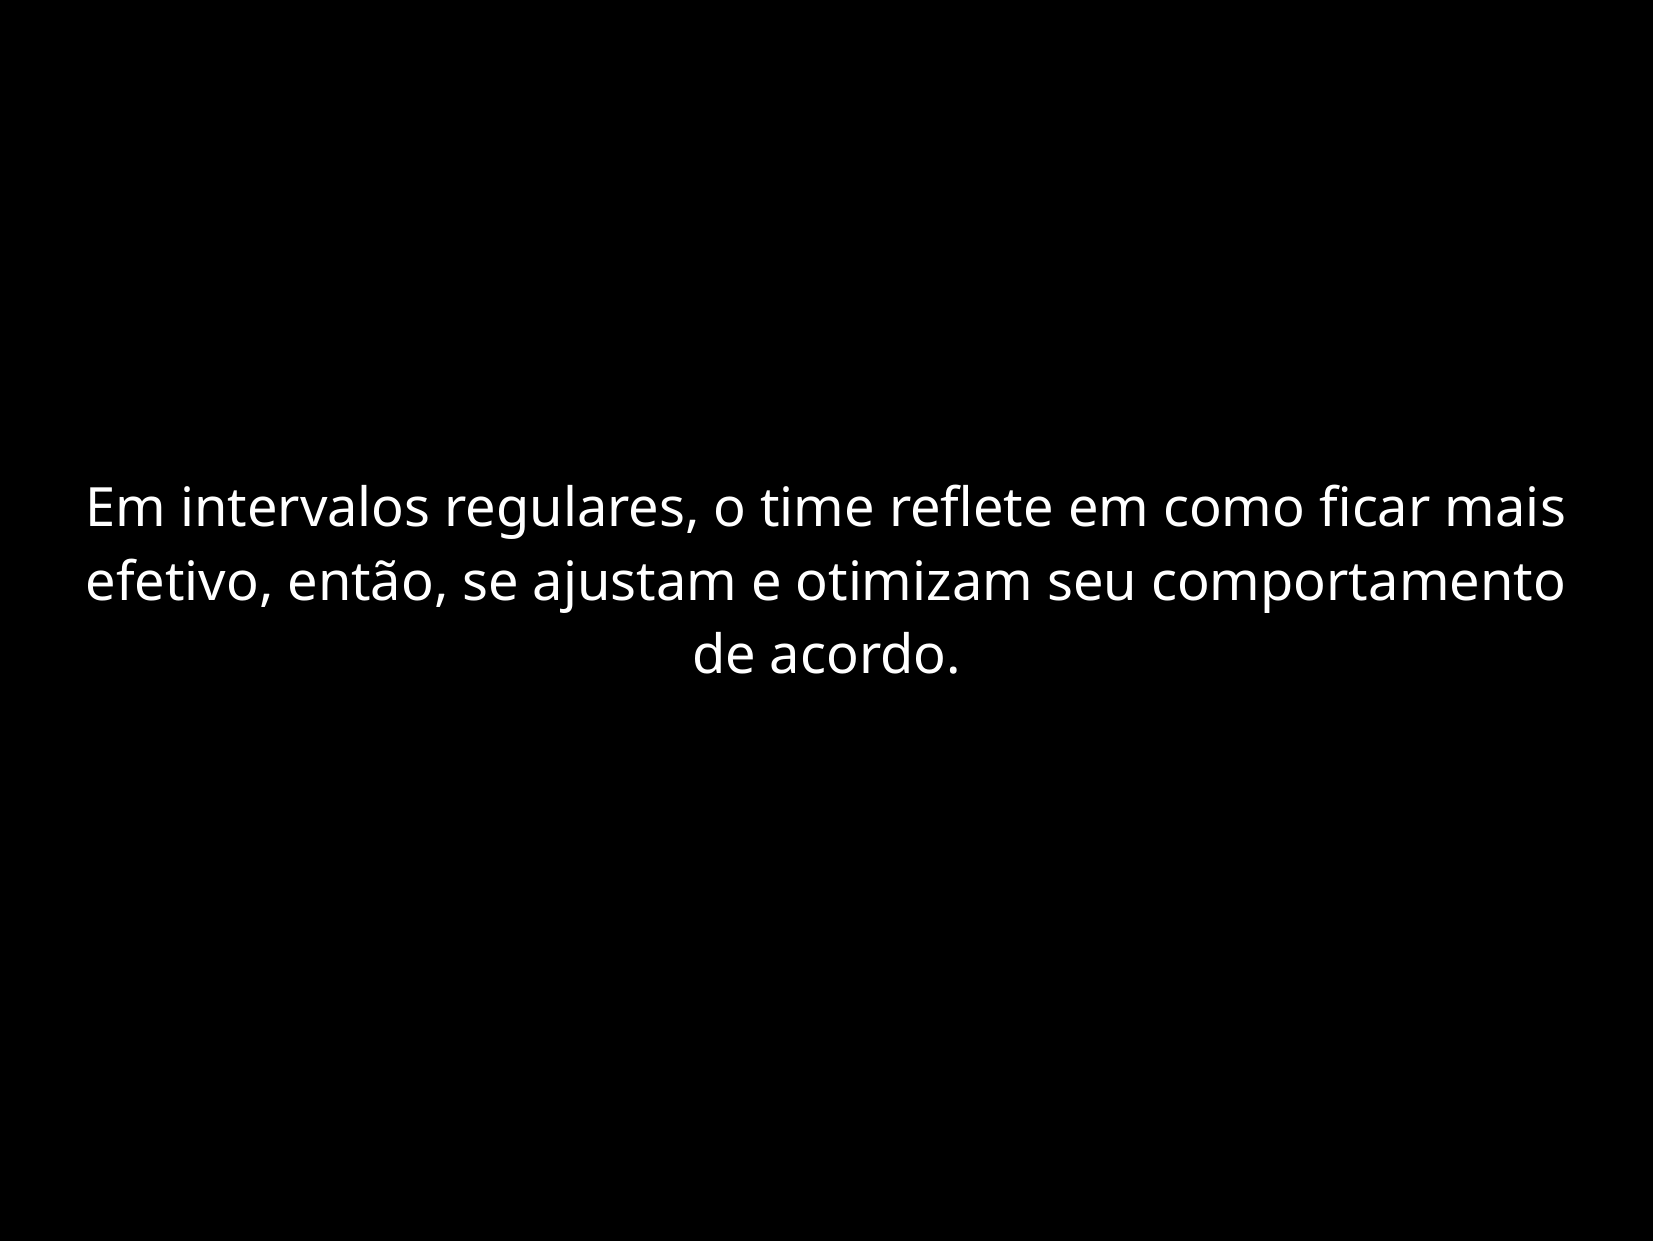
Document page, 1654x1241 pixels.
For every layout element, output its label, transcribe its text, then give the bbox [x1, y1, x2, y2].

text_box Em intervalos regulares, o time reflete em como ficar mais efetivo, então, se ajustam e otimizam seu comportamento de acordo. [82, 56, 1571, 1102]
